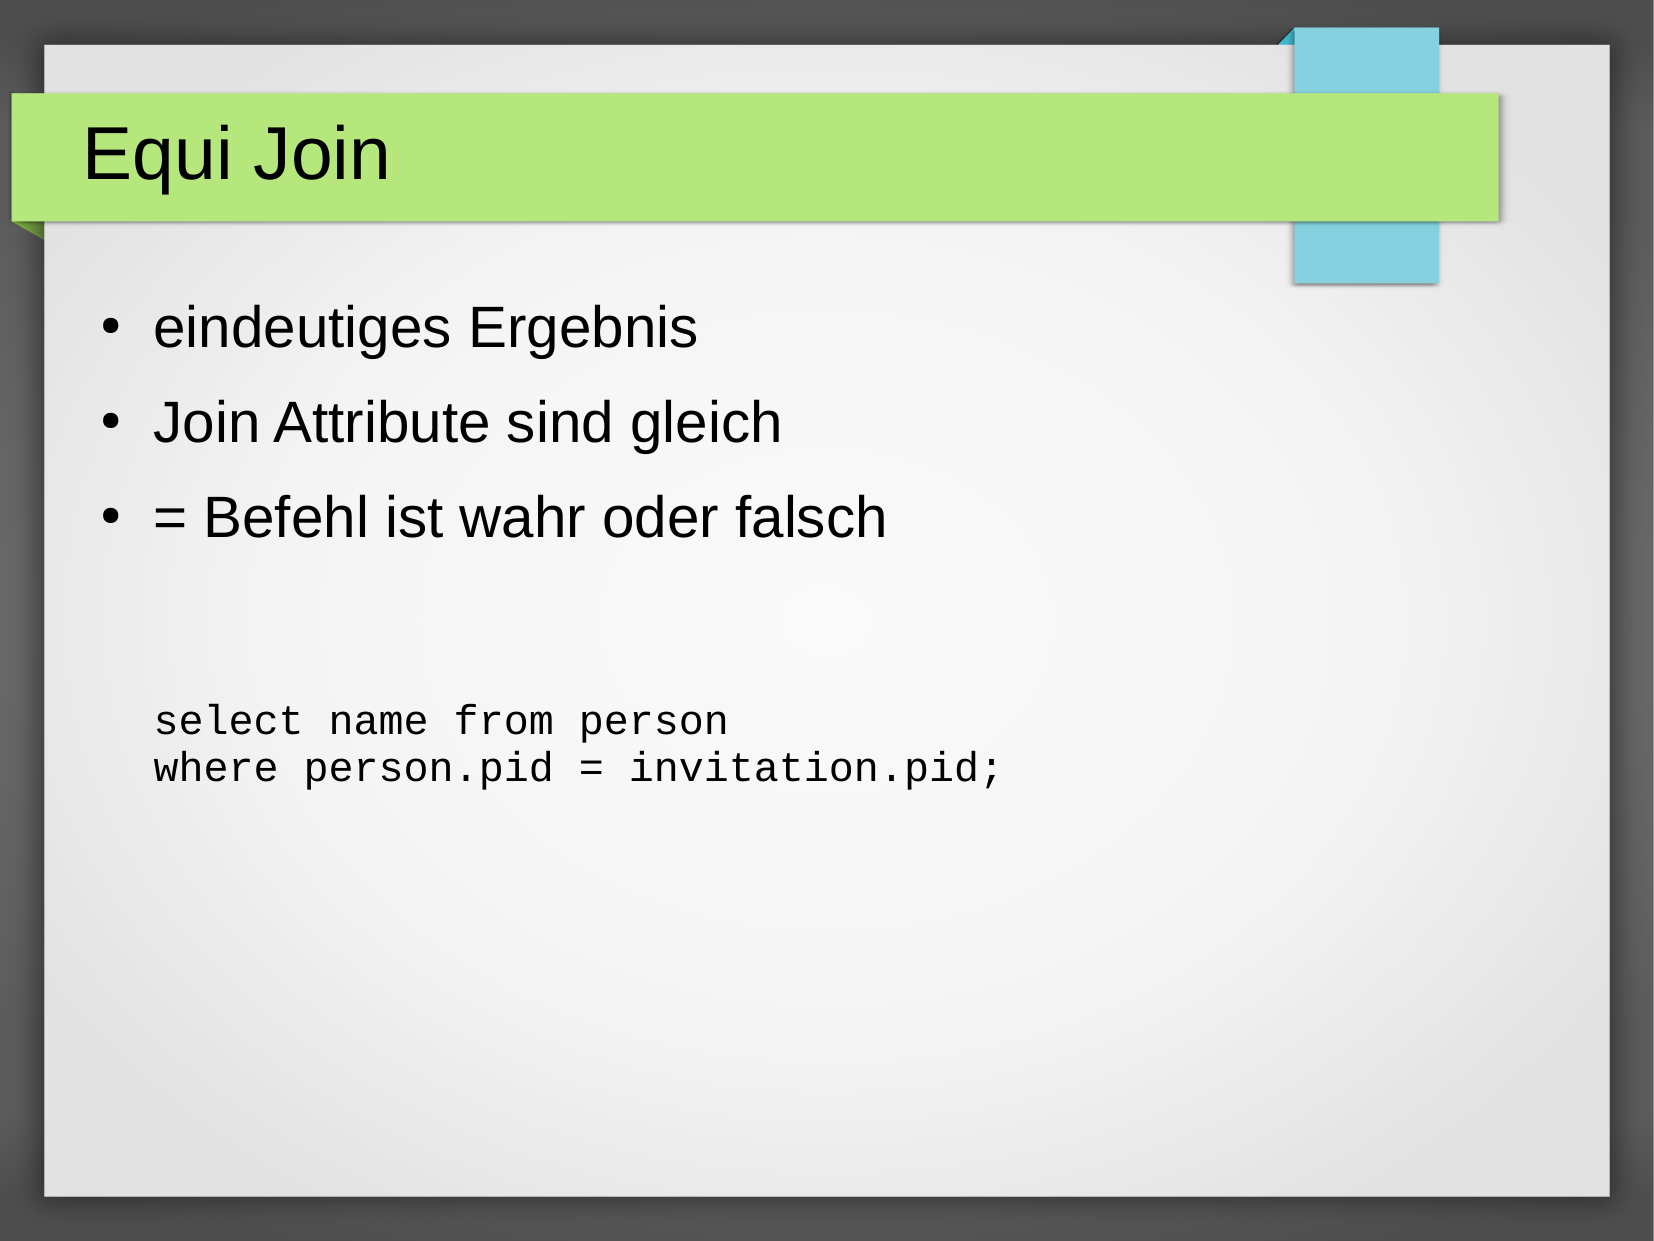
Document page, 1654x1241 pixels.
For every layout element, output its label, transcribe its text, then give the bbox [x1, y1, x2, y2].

list eindeutiges Ergebnis Join Attribute sind gleich = Befehl ist wahr oder falsch select name from person where person.pid = invitation.pid; [82, 295, 1571, 1015]
title Equi Join [82, 94, 1264, 213]
picture [0, 0, 1654, 1241]
